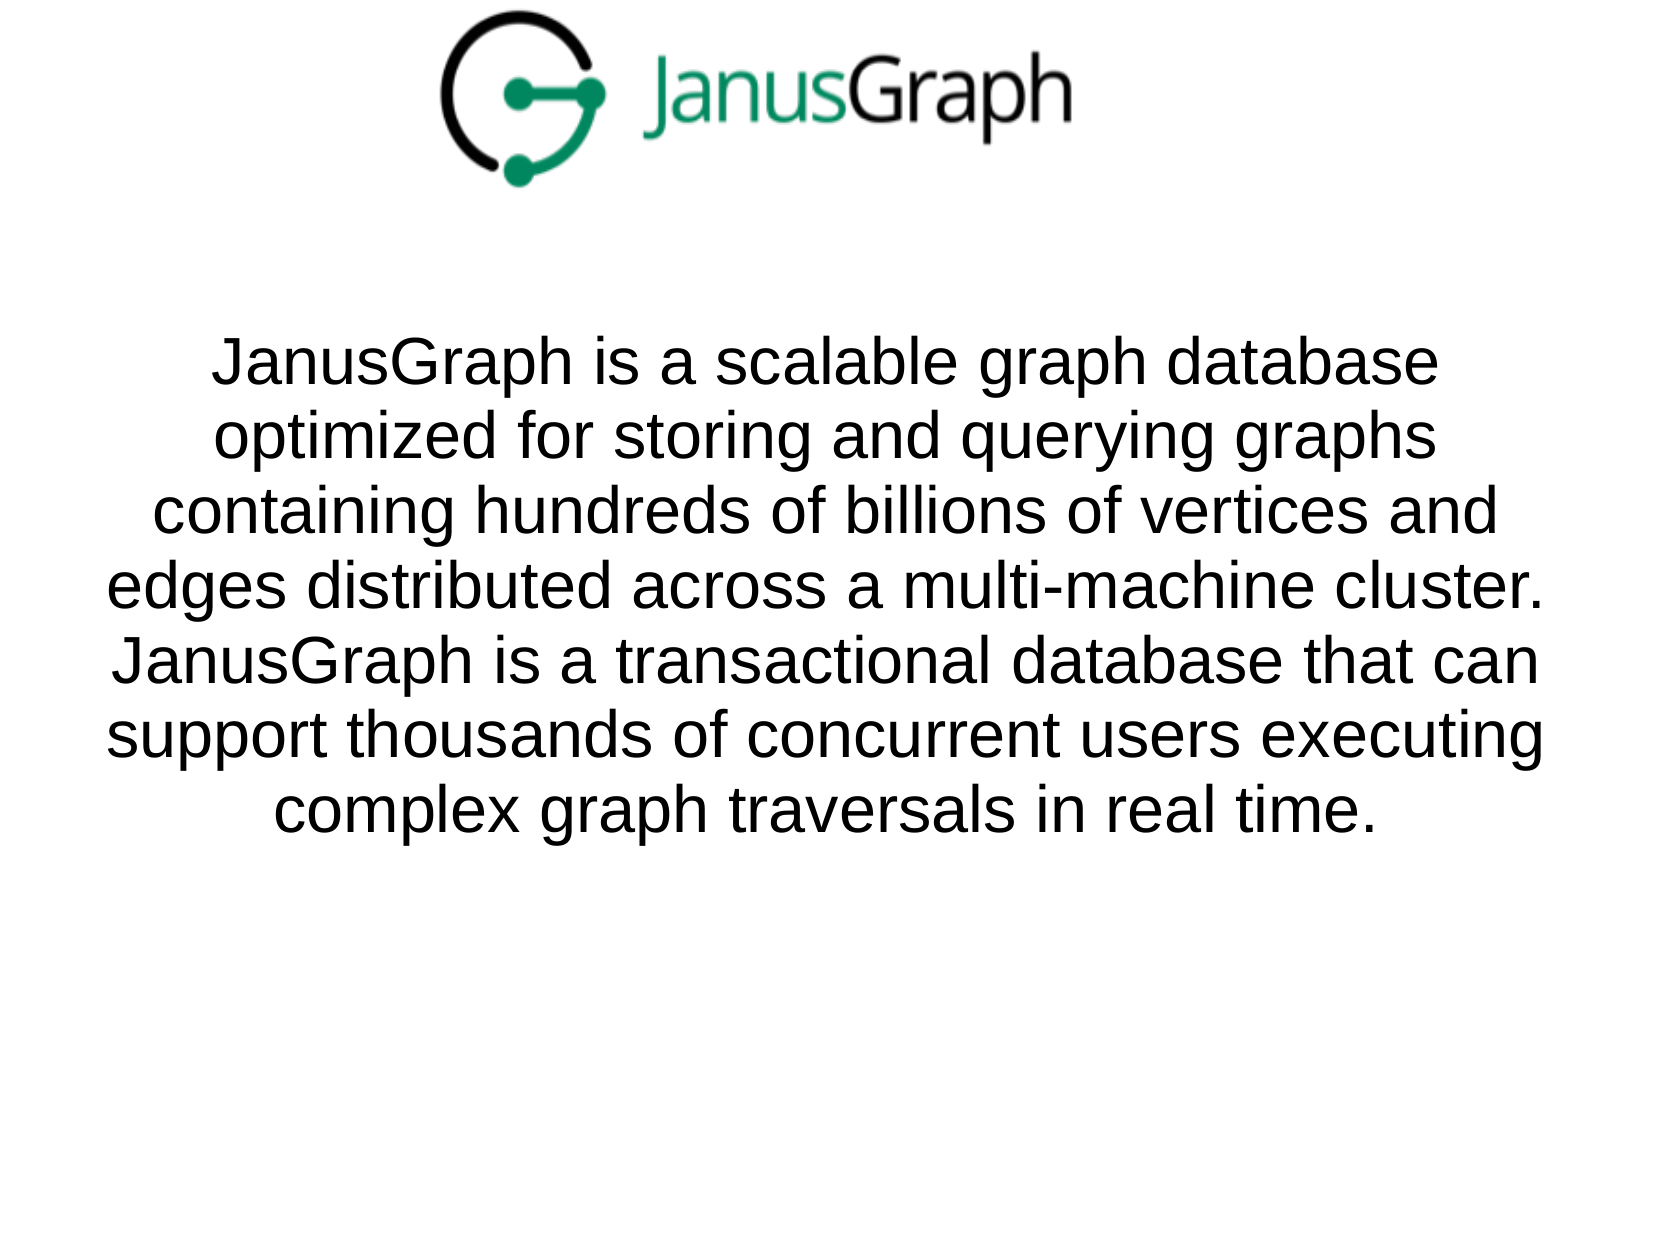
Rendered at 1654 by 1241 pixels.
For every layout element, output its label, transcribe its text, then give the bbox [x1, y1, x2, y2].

picture [389, 0, 1123, 225]
subtitle JanusGraph is a scalable graph database optimized for storing and querying graphs containing hundreds of billions of vertices and edges distributed across a multi-machine cluster. JanusGraph is a transactional database that can support thousands of concurrent users executing complex graph traversals in real time. [82, 225, 1571, 945]
